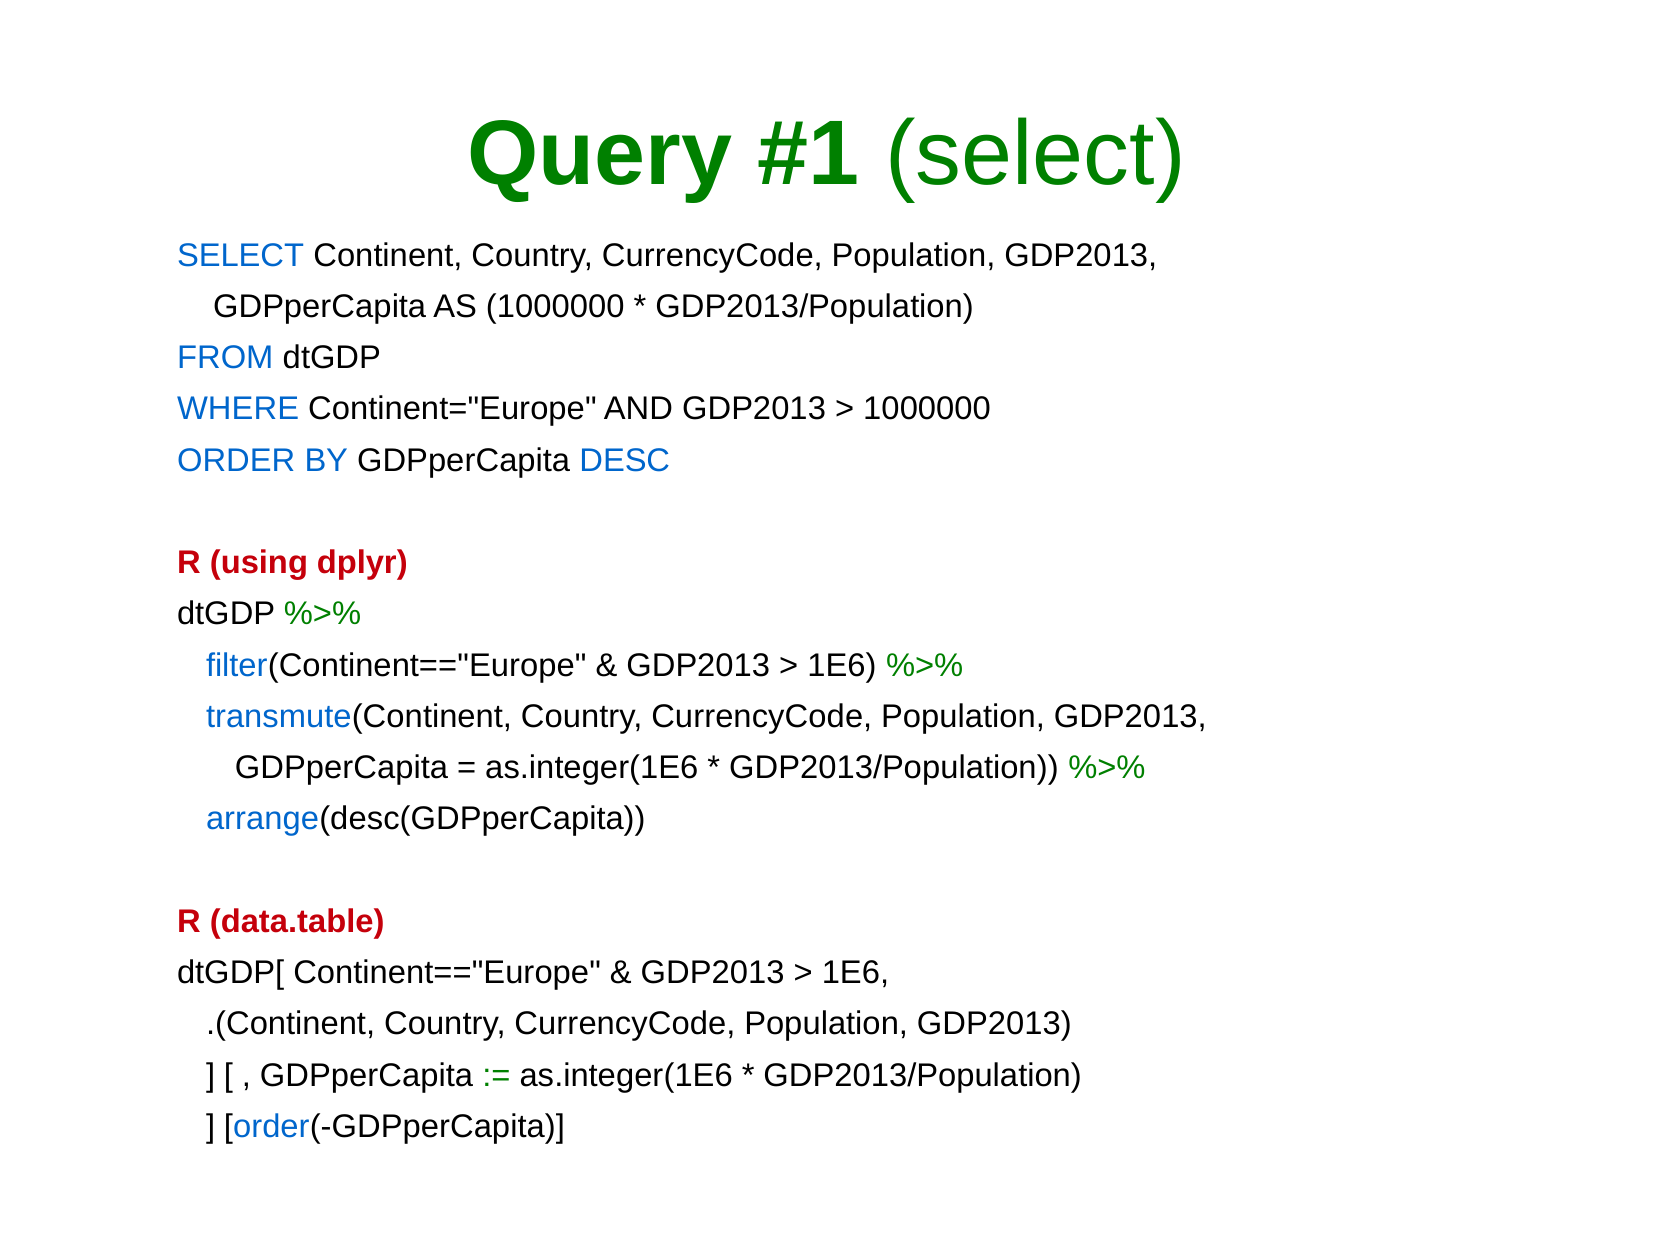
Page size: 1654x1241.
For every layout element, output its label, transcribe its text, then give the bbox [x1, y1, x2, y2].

list SELECT Continent, Country, CurrencyCode, Population, GDP2013, GDPperCapita AS (1000000 * GDP2013/Population) FROM dtGDP WHERE Continent="Europe" AND GDP2013 > 1000000 ORDER BY GDPperCapita DESC R (using dplyr) dtGDP %>% filter(Continent=="Europe" & GDP2013 > 1E6) %>% transmute(Continent, Country, CurrencyCode, Population, GDP2013, GDPperCapita = as.integer(1E6 * GDP2013/Population)) %>% arrange(desc(GDPperCapita)) R (data.table) dtGDP[ Continent=="Europe" & GDP2013 > 1E6, .(Continent, Country, CurrencyCode, Population, GDP2013) ] [ , GDPperCapita := as.integer(1E6 * GDP2013/Population) ] [order(-GDPperCapita)] [177, 236, 1595, 1151]
title Query #1 (select) [82, 49, 1571, 257]
